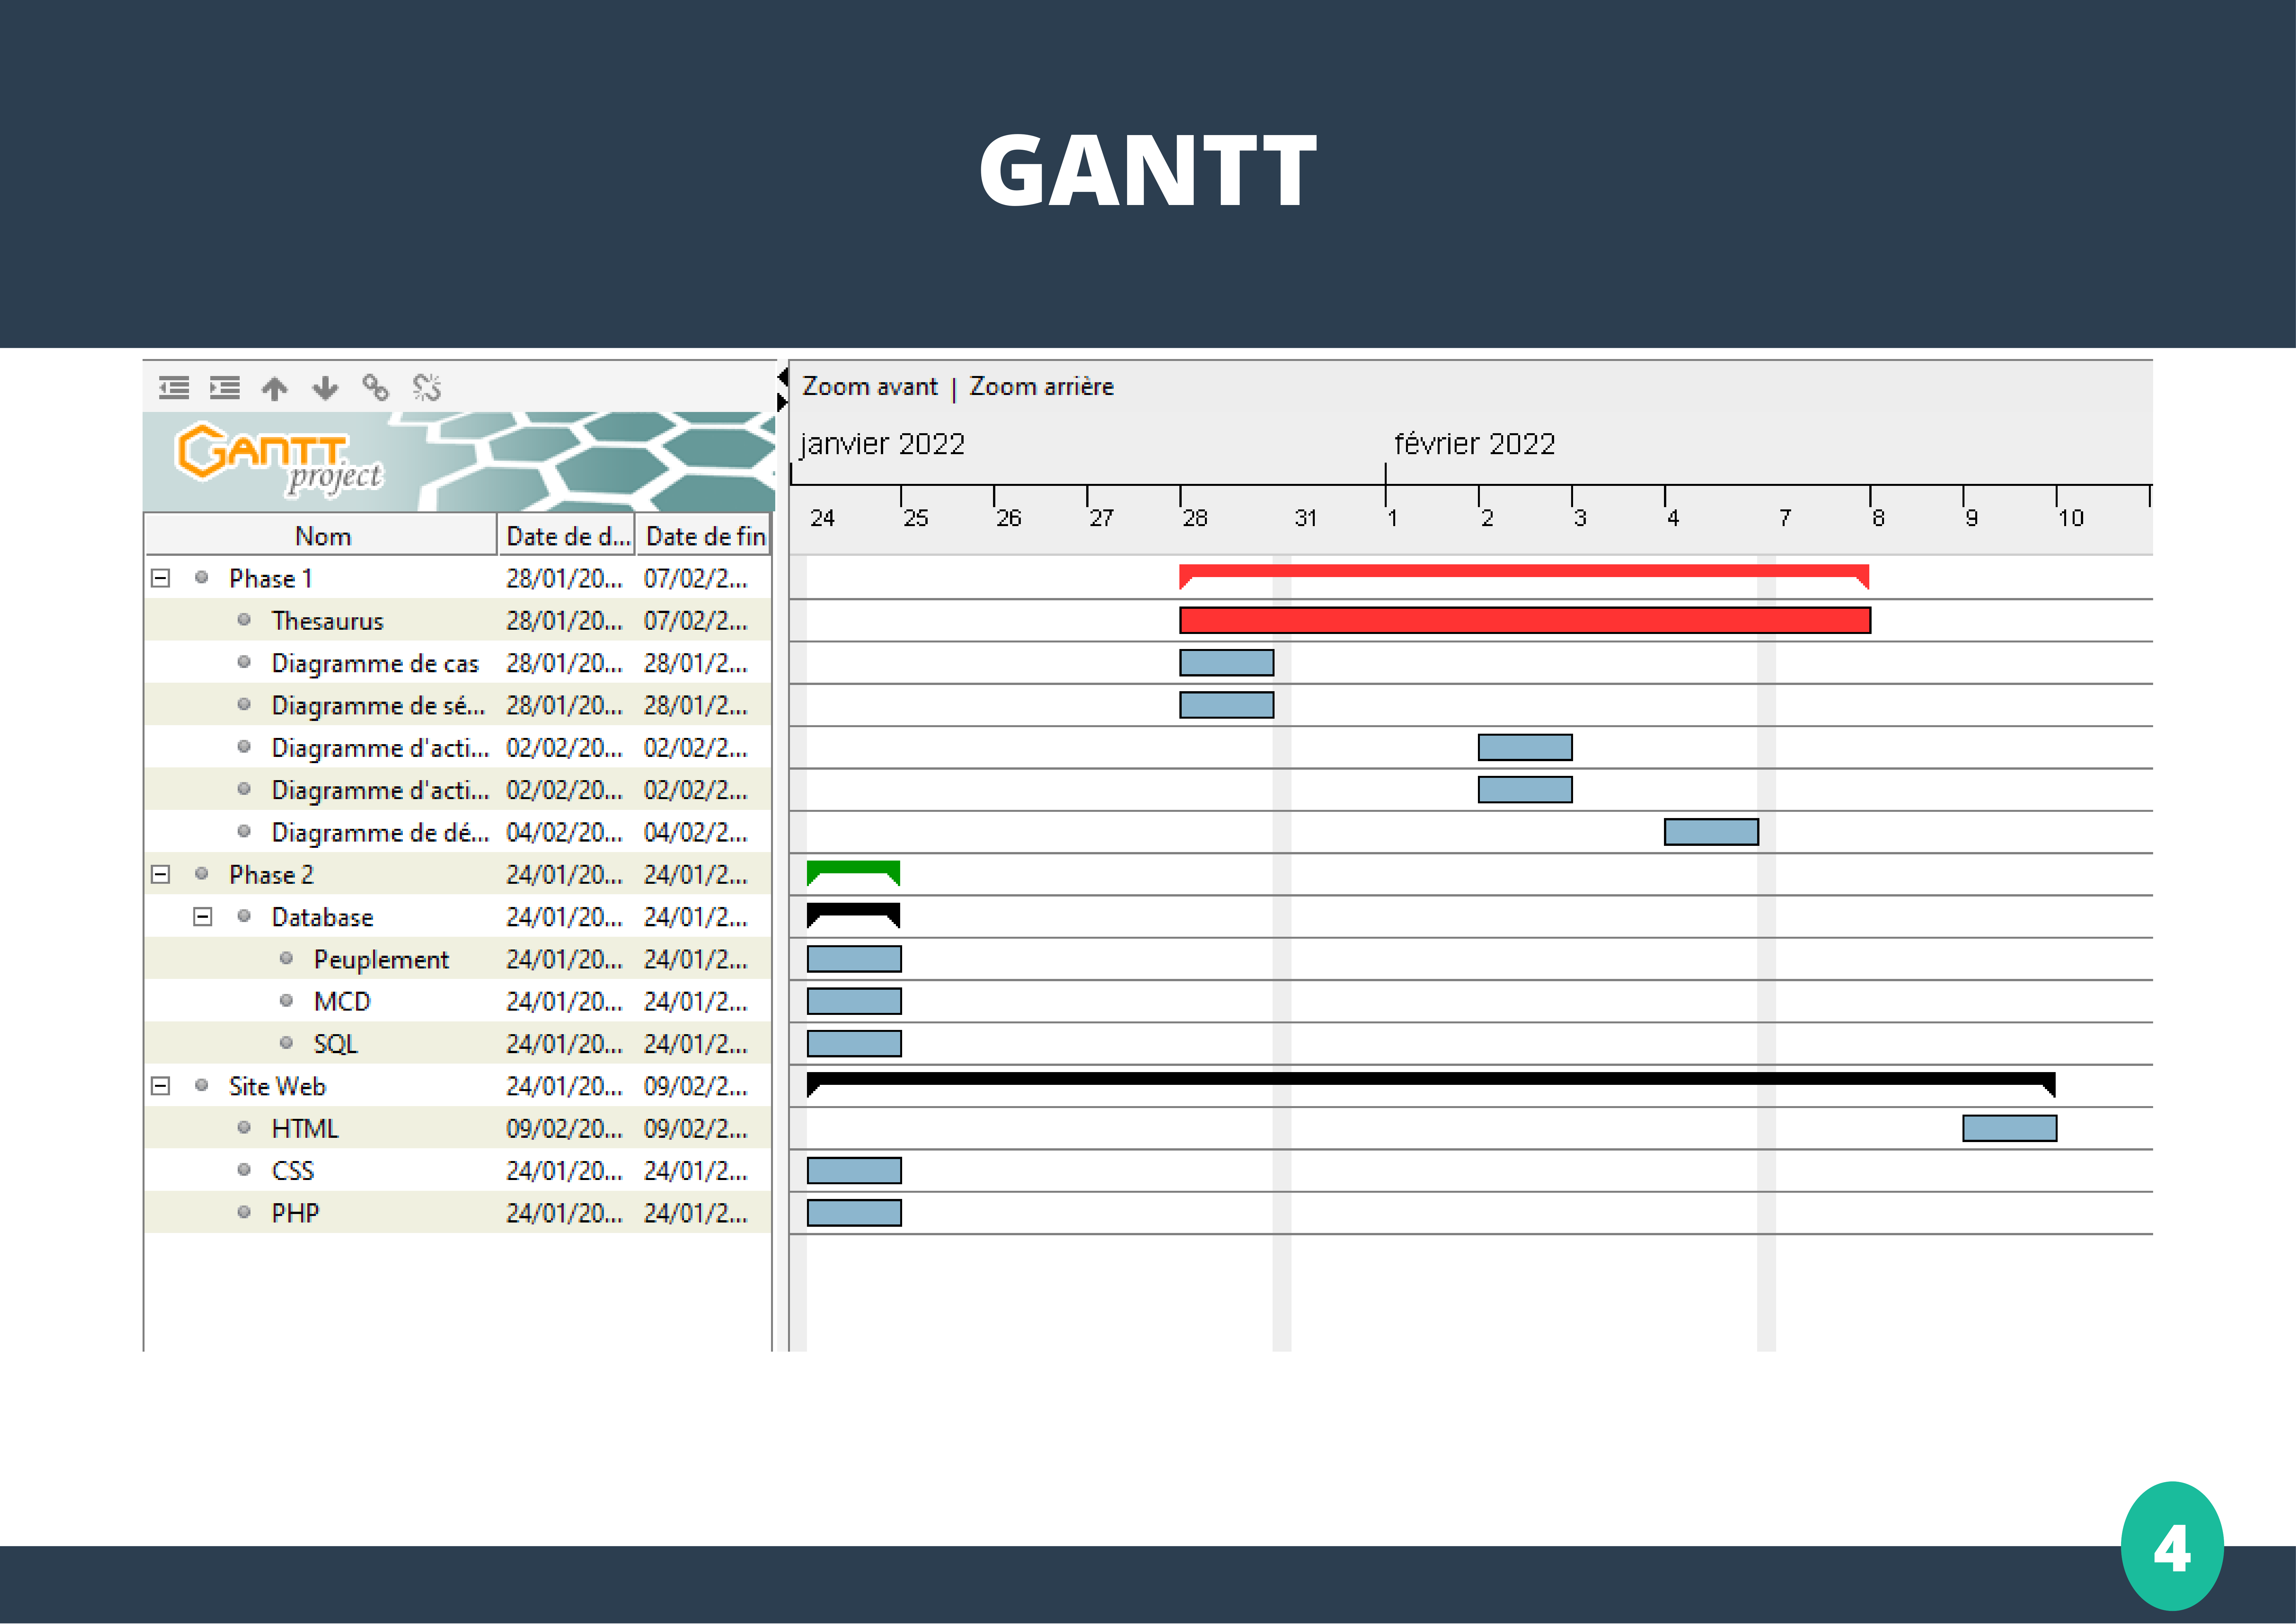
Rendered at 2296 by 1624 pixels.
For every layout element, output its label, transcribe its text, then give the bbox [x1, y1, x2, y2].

title GANTT [82, 64, 2214, 270]
picture [143, 357, 2153, 1352]
